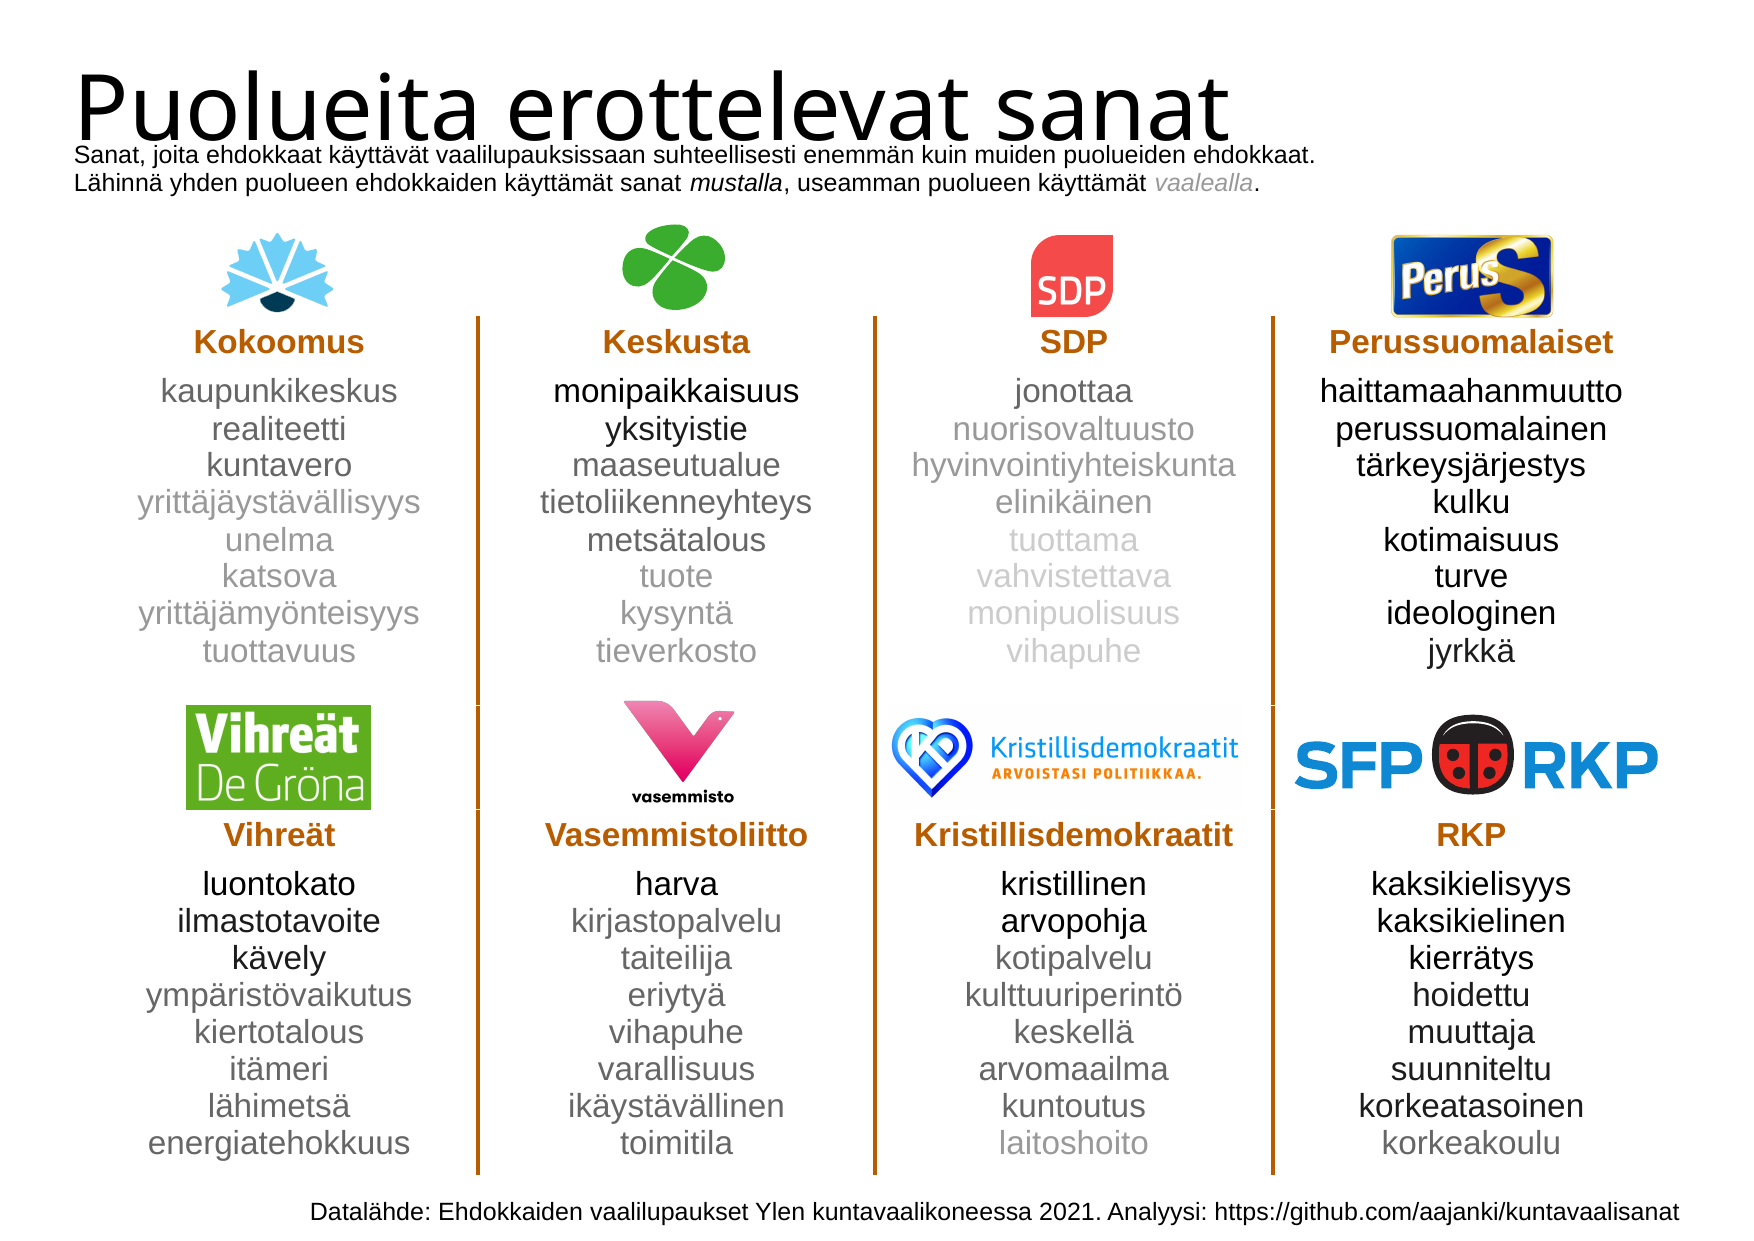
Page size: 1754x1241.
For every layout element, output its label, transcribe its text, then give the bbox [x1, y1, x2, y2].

table_cell [480, 705, 873, 809]
table_header Keskusta monipaikkaisuus yksityistie maaseutualue tietoliikenneyhteys metsätalous tuote kysyntä tieverkosto [480, 316, 873, 705]
table_cell [1242, 705, 1271, 809]
picture [888, 705, 1242, 810]
picture [186, 705, 371, 810]
table_cell RKP kaksikielisyys kaksikielinen kierrätys hoidettu muuttaja suunniteltu korkeatasoinen korkeakoulu [1275, 810, 1670, 1175]
table_cell [82, 706, 186, 809]
picture [623, 699, 743, 804]
table_header Perussuomalaiset haittamaahanmuutto perussuomalainen tärkeysjärjestys kulku kotimaisuus turve ideologinen jyrkkä [1275, 317, 1670, 705]
table_header Kokoomus kaupunkikeskus realiteetti kuntavero yrittäjäystävällisyys unelma katsova yrittäjämyönteisyys tuottavuus [82, 317, 476, 705]
table_cell Vasemmistoliitto harva kirjastopalvelu taiteilija eriytyä vihapuhe varallisuus ikäystävällinen toimitila [480, 809, 873, 1175]
text_box Puolueita erottelevat sanat [59, 35, 1574, 128]
text_box Sanat, joita ehdokkaat käyttävät vaalilupauksissaan suhteellisesti enemmän kuin muiden puolueiden ehdokkaat. Lähinnä yhden puolueen ehdokkaiden käyttämät sanat mustalla, useamman puolueen käyttämät vaalealla. [59, 128, 1695, 209]
picture [1380, 224, 1564, 328]
picture [609, 224, 743, 314]
table_cell [371, 706, 476, 809]
text_box Datalähde: Ehdokkaiden vaalilupaukset Ylen kuntavaalikoneessa 2021. Analyysi: https://github.com/aajanki/kuntavaalisanat [295, 1183, 1754, 1241]
picture [1294, 714, 1658, 795]
picture [1020, 224, 1124, 328]
picture [116, 224, 436, 322]
table_cell Vihreät luontokato ilmastotavoite kävely ympäristövaikutus kiertotalous itämeri lähimetsä energiatehokkuus [82, 810, 476, 1175]
table_cell [1275, 706, 1670, 809]
table_header SDP jonottaa nuorisovaltuusto hyvinvointiyhteiskunta elinikäinen tuottama vahvistettava monipuolisuus vihapuhe [877, 316, 1271, 705]
table_cell Kristillisdemokraatit kristillinen arvopohja kotipalvelu kulttuuriperintö keskellä arvomaailma kuntoutus laitoshoito [877, 809, 1271, 1175]
table_cell [877, 705, 888, 809]
